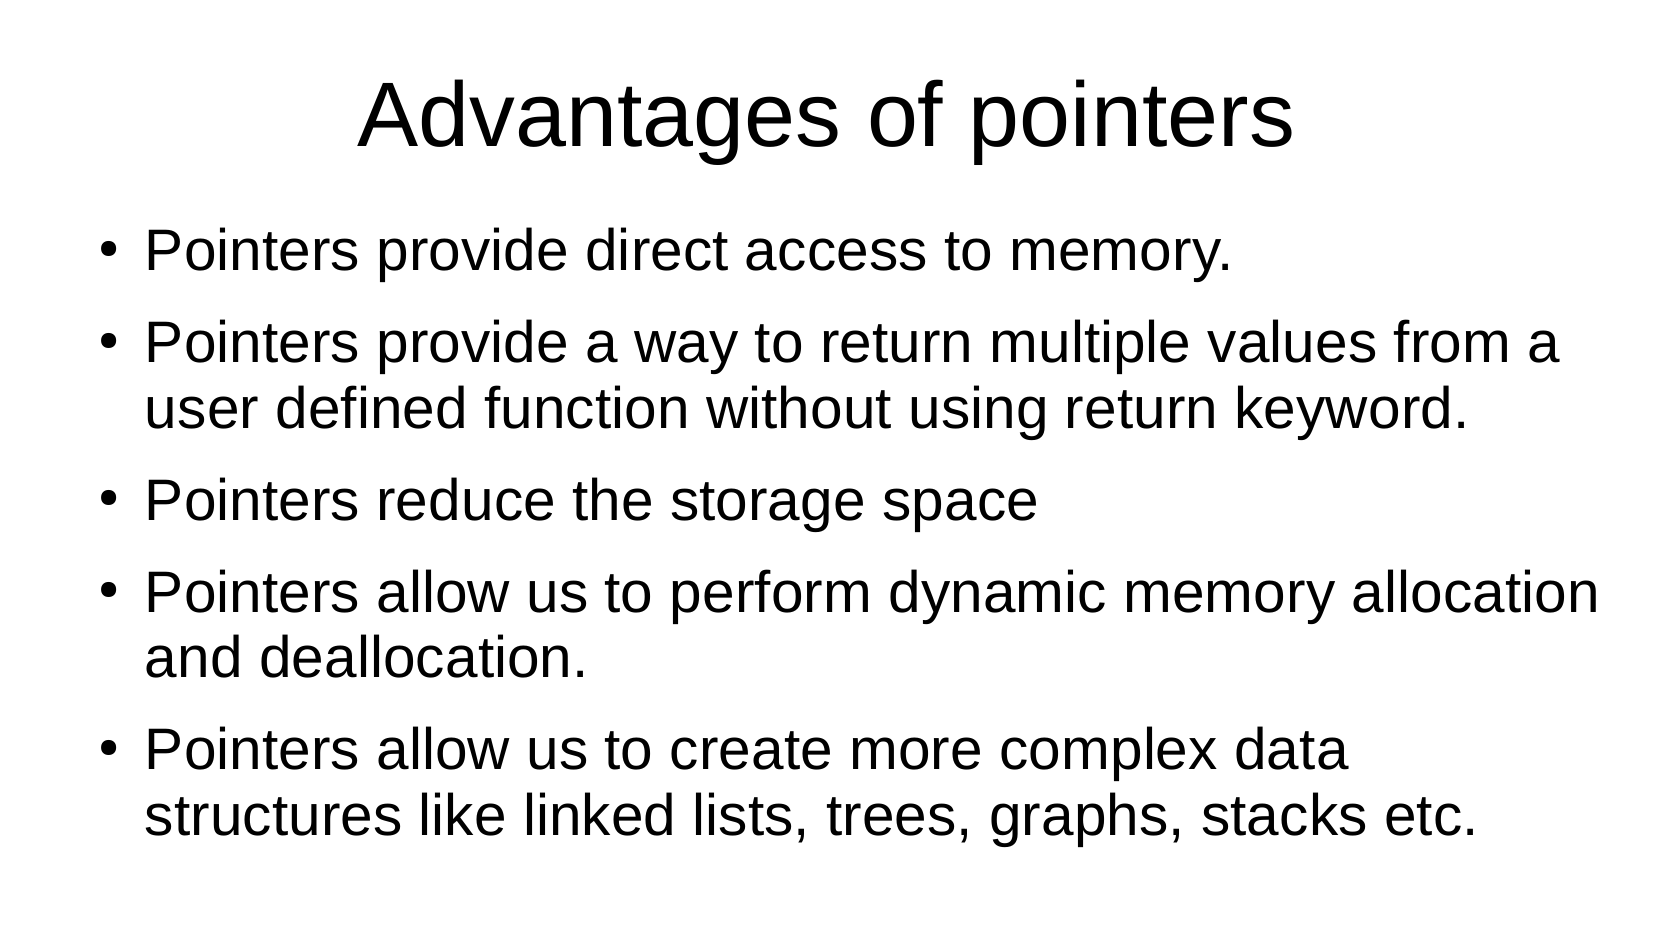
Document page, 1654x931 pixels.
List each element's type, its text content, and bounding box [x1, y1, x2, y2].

list Pointers provide direct access to memory. Pointers provide a way to return multiple values from a user defined function without using return keyword. Pointers reduce the storage space Pointers allow us to perform dynamic memory allocation and deallocation. Pointers allow us to create more complex data structures like linked lists, trees, graphs, stacks etc. [82, 217, 1625, 857]
title Advantages of pointers [82, 37, 1571, 193]
